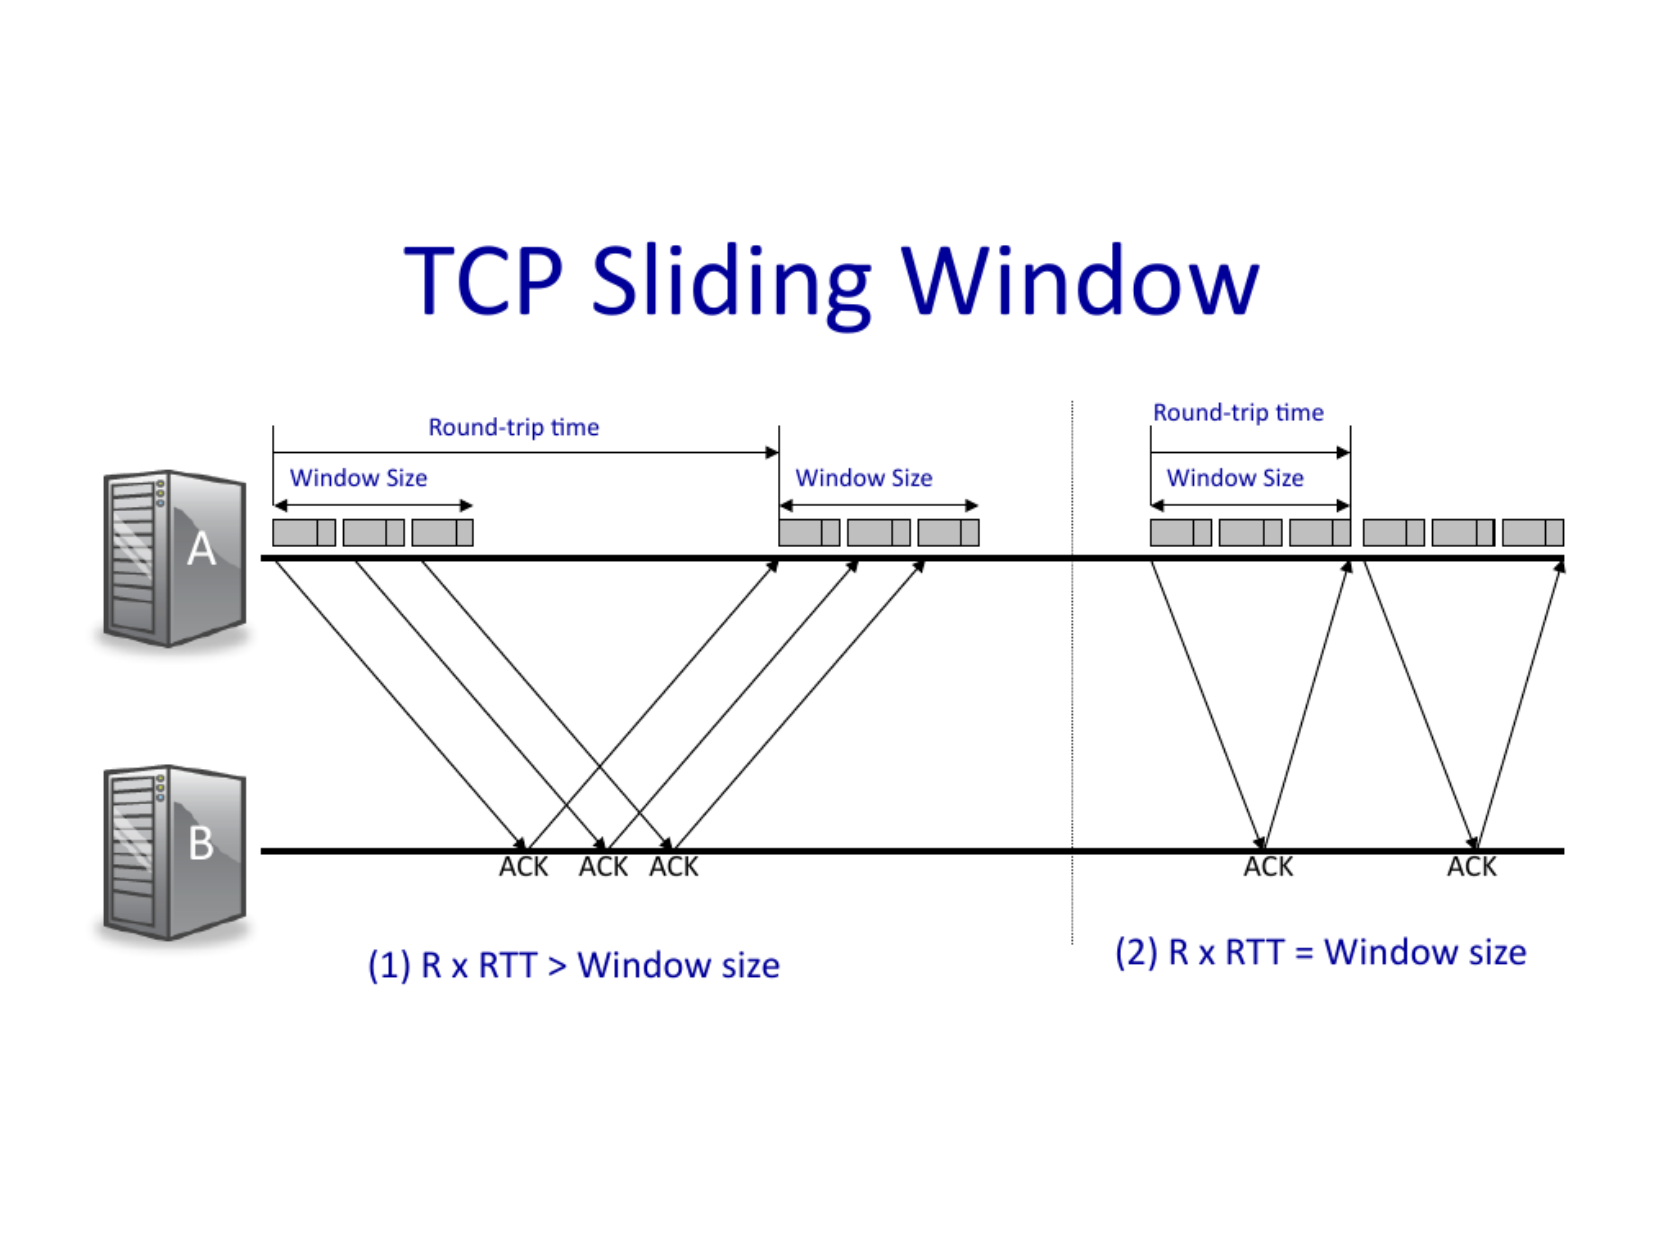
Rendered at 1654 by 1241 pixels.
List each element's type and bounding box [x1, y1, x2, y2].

picture [45, 208, 1640, 1036]
